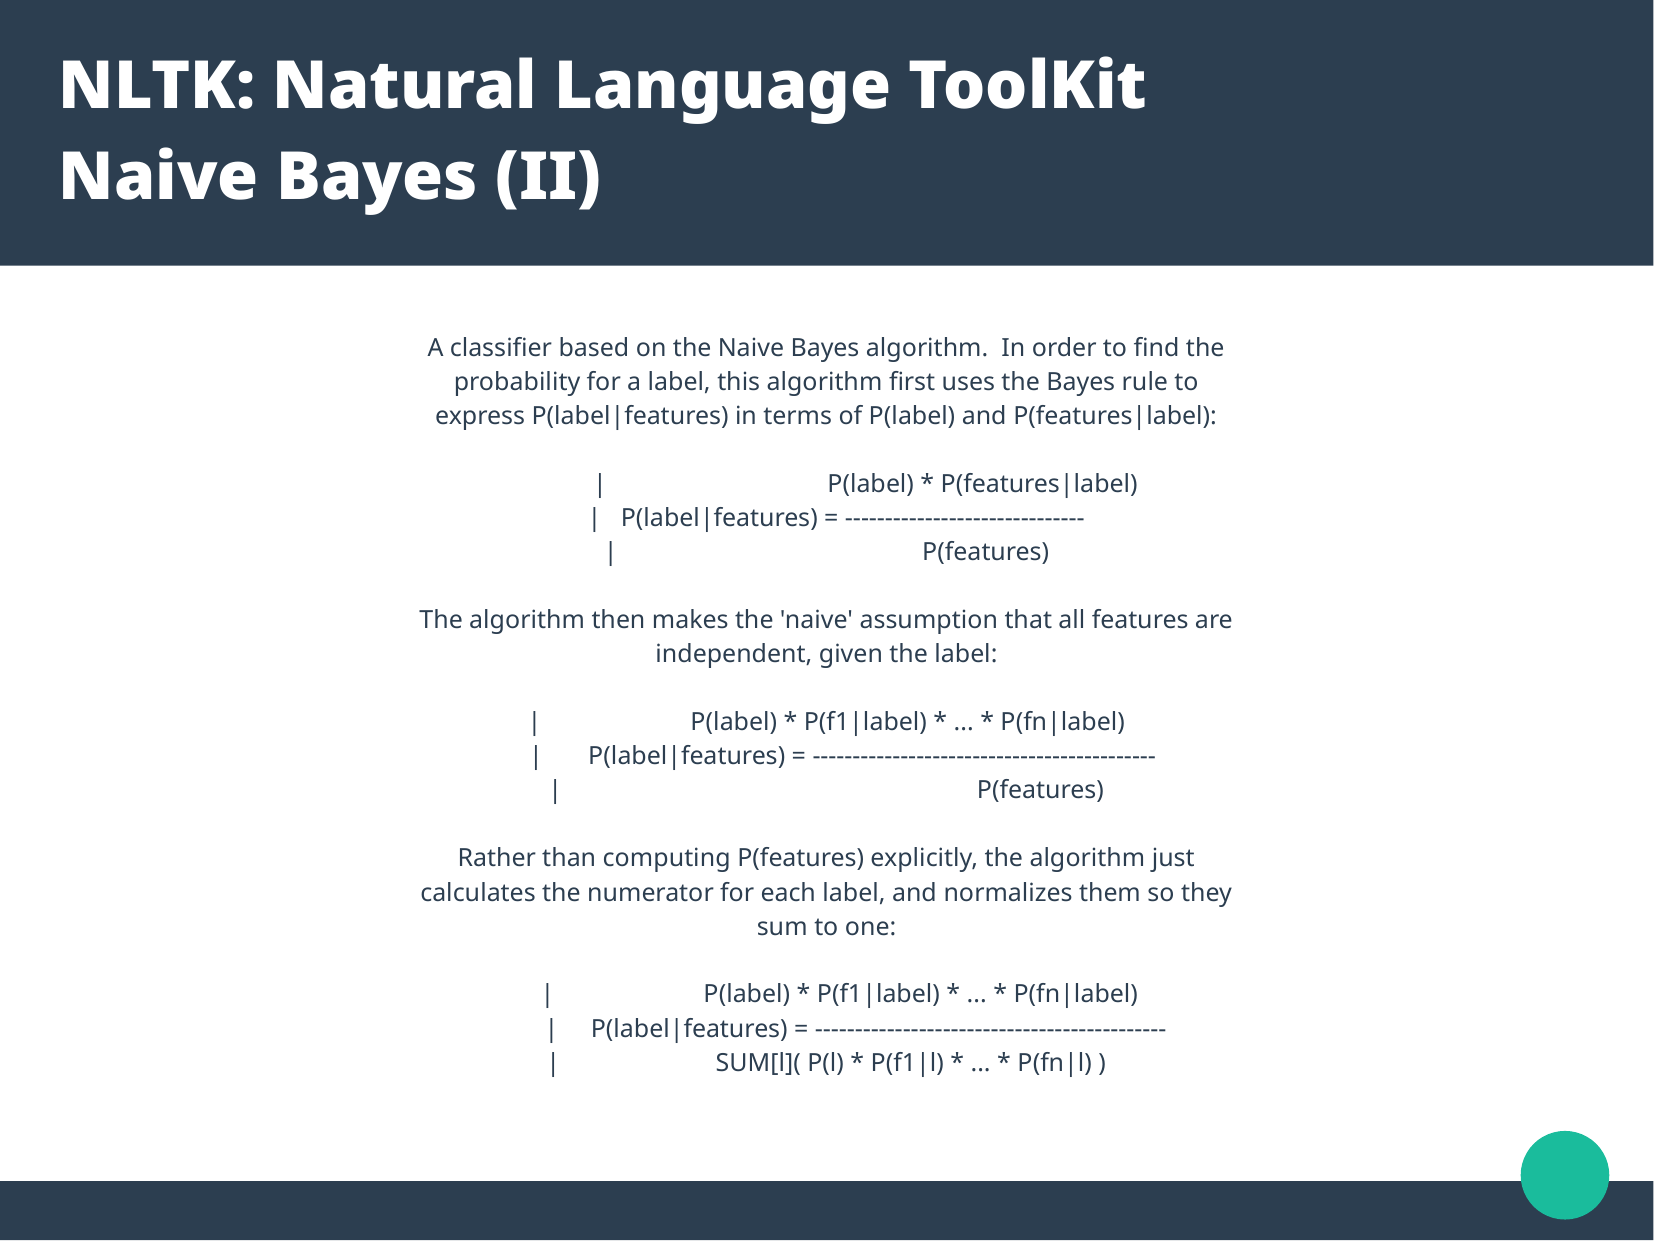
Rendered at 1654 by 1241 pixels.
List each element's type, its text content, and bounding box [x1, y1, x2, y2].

title NLTK: Natural Language ToolKit Naive Bayes (II) [59, 49, 1595, 207]
subtitle A classifier based on the Naive Bayes algorithm. In order to find the probability for a label, this algorithm first uses the Bayes rule to express P(label|features) in terms of P(label) and P(features|label): | P(label) * P(features|label) | P(label|features) = ------------------------------ | P(features) The algorithm then makes the 'naive' assumption that all features are independent, given the label: | P(label) * P(f1|label) * ... * P(fn|label) | P(label|features) = ------------------------------------------- | P(features) Rather than computing P(features) explicitly, the algorithm just calculates the numerator for each label, and normalizes them so they sum to one: | P(label) * P(f1|label) * ... * P(fn|label) | P(label|features) = -------------------------------------------- | SUM[l]( P(l) * P(f1|l) * ... * P(fn|l) ) [59, 324, 1595, 1152]
